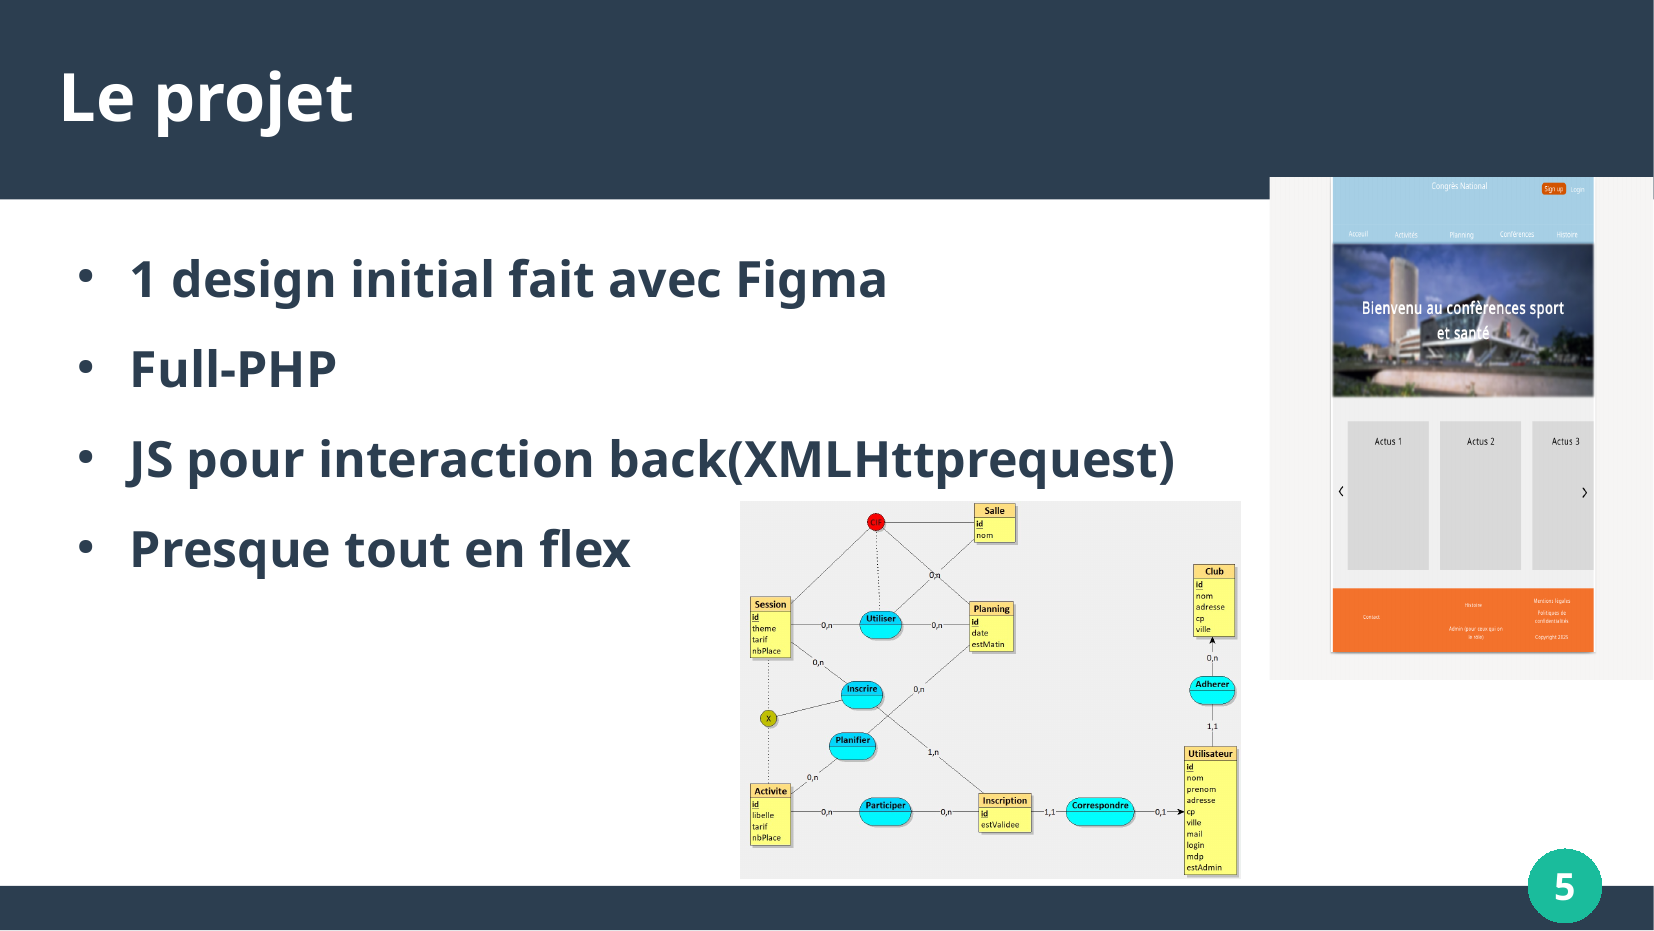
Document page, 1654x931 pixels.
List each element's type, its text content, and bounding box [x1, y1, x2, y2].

list 1 design initial fait avec Figma Full-PHP JS pour interaction back(XMLHttprequest) Presque tout en flex [59, 243, 1595, 864]
title Le projet [59, 37, 1595, 155]
picture [740, 501, 1241, 879]
picture [1269, 177, 1654, 680]
